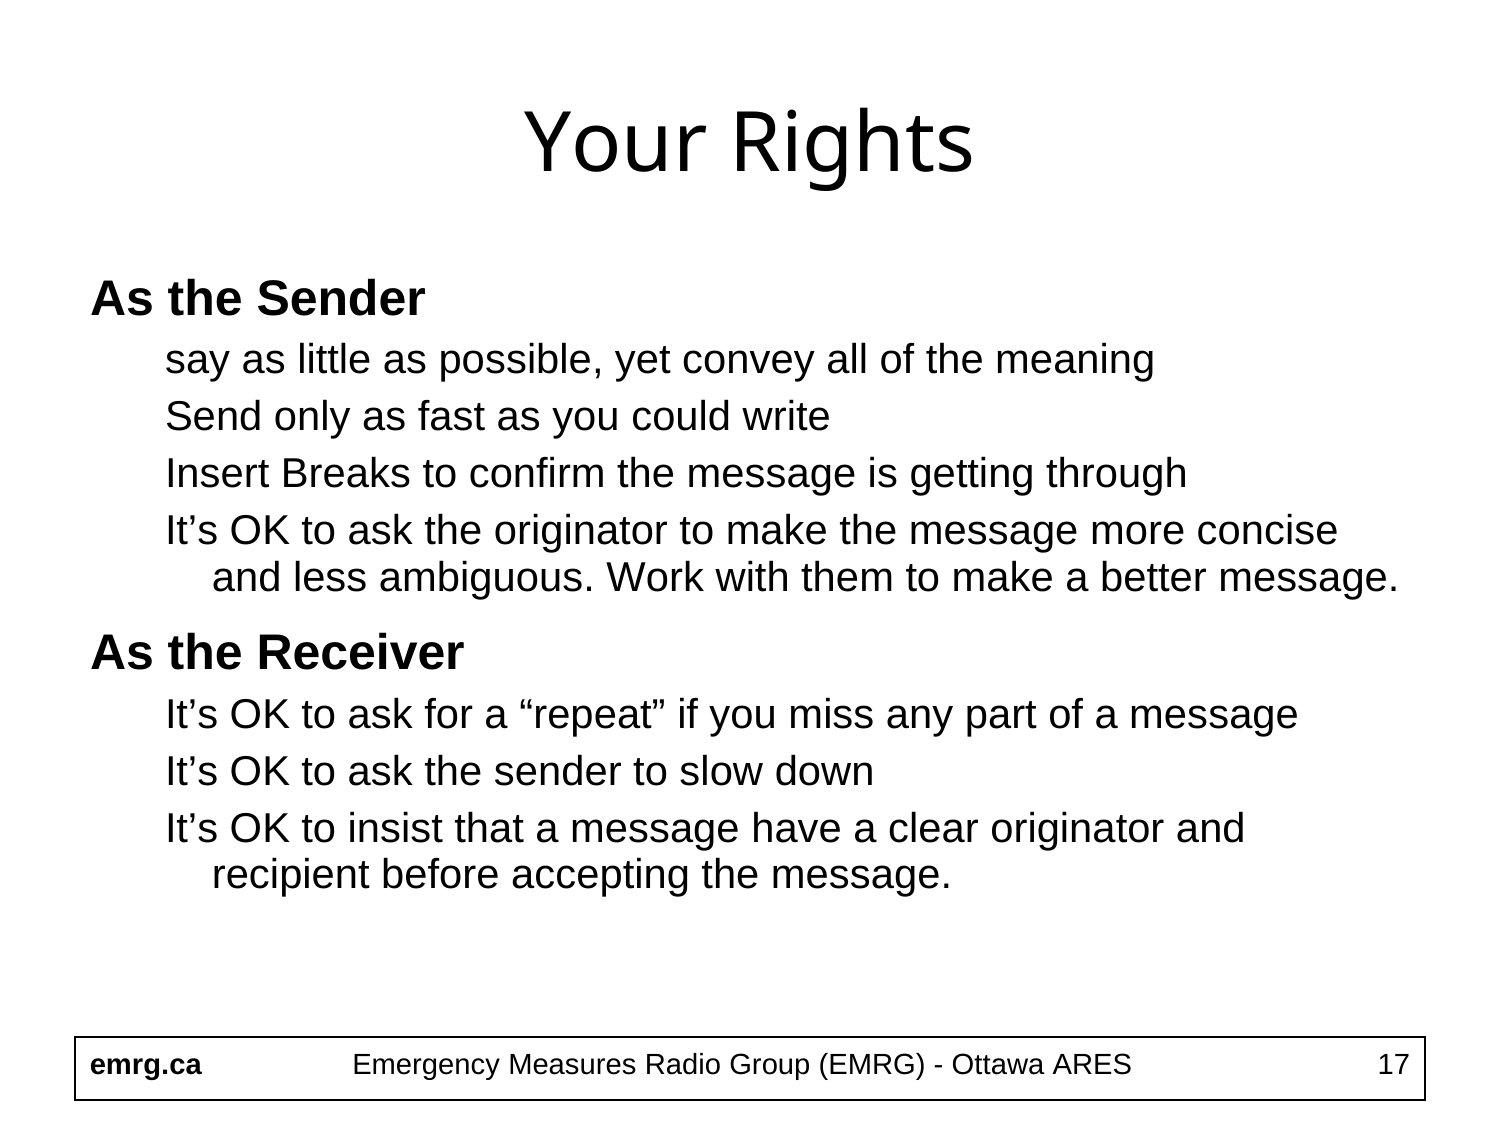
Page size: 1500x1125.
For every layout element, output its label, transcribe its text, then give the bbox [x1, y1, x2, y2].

title Your Rights [75, 45, 1426, 233]
text_box <number> [1246, 1037, 1426, 1103]
text_box Emergency Measures Radio Group (EMRG) - Ottawa ARES [247, 1037, 1238, 1103]
list As the Sender say as little as possible, yet convey all of the meaning Send only as fast as you could write Insert Breaks to confirm the message is getting through It’s OK to ask the originator to make the message more concise and less ambiguous. Work with them to make a better message. As the Receiver It’s OK to ask for a “repeat” if you miss any part of a message It’s OK to ask the sender to slow down It’s OK to insist that a message have a clear originator and recipient before accepting the message. [75, 262, 1426, 1006]
